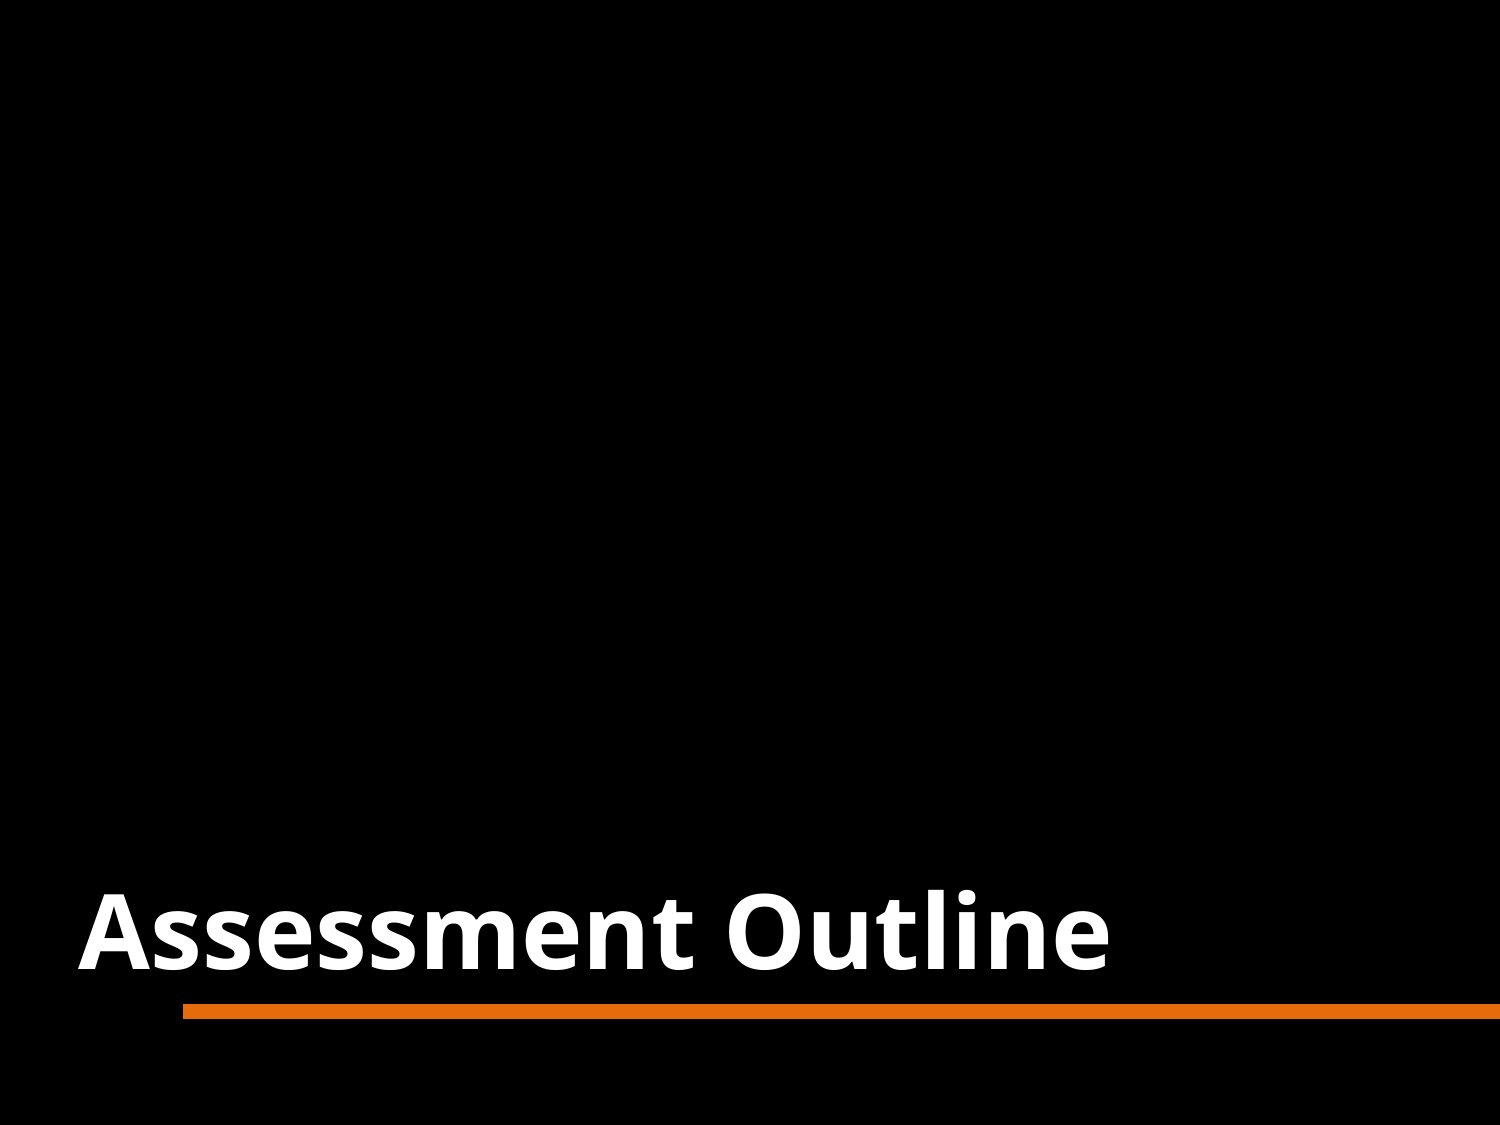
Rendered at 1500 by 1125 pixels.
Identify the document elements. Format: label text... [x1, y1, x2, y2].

text_box Assessment Outline [63, 858, 1483, 1000]
